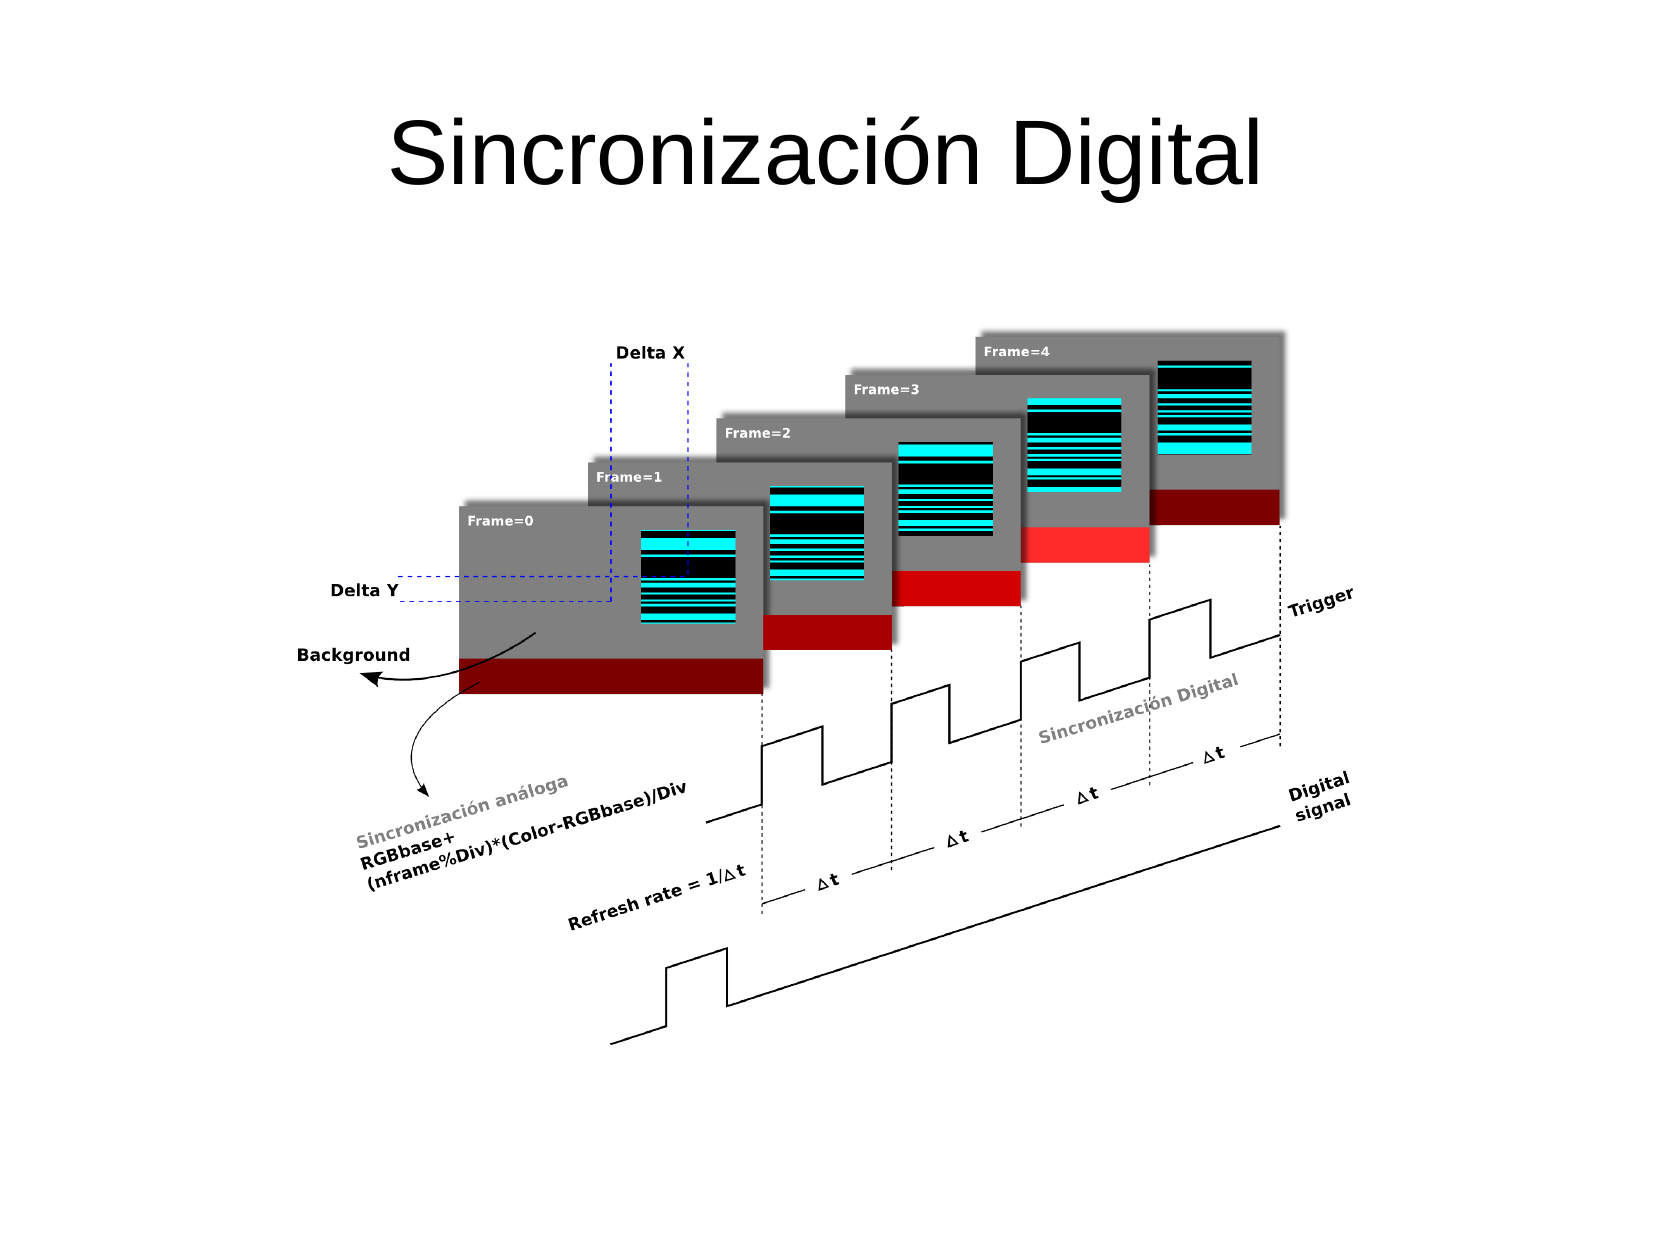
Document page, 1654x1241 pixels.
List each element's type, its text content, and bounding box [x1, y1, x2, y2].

picture [298, 325, 1355, 1045]
title Sincronización Digital [82, 49, 1571, 257]
